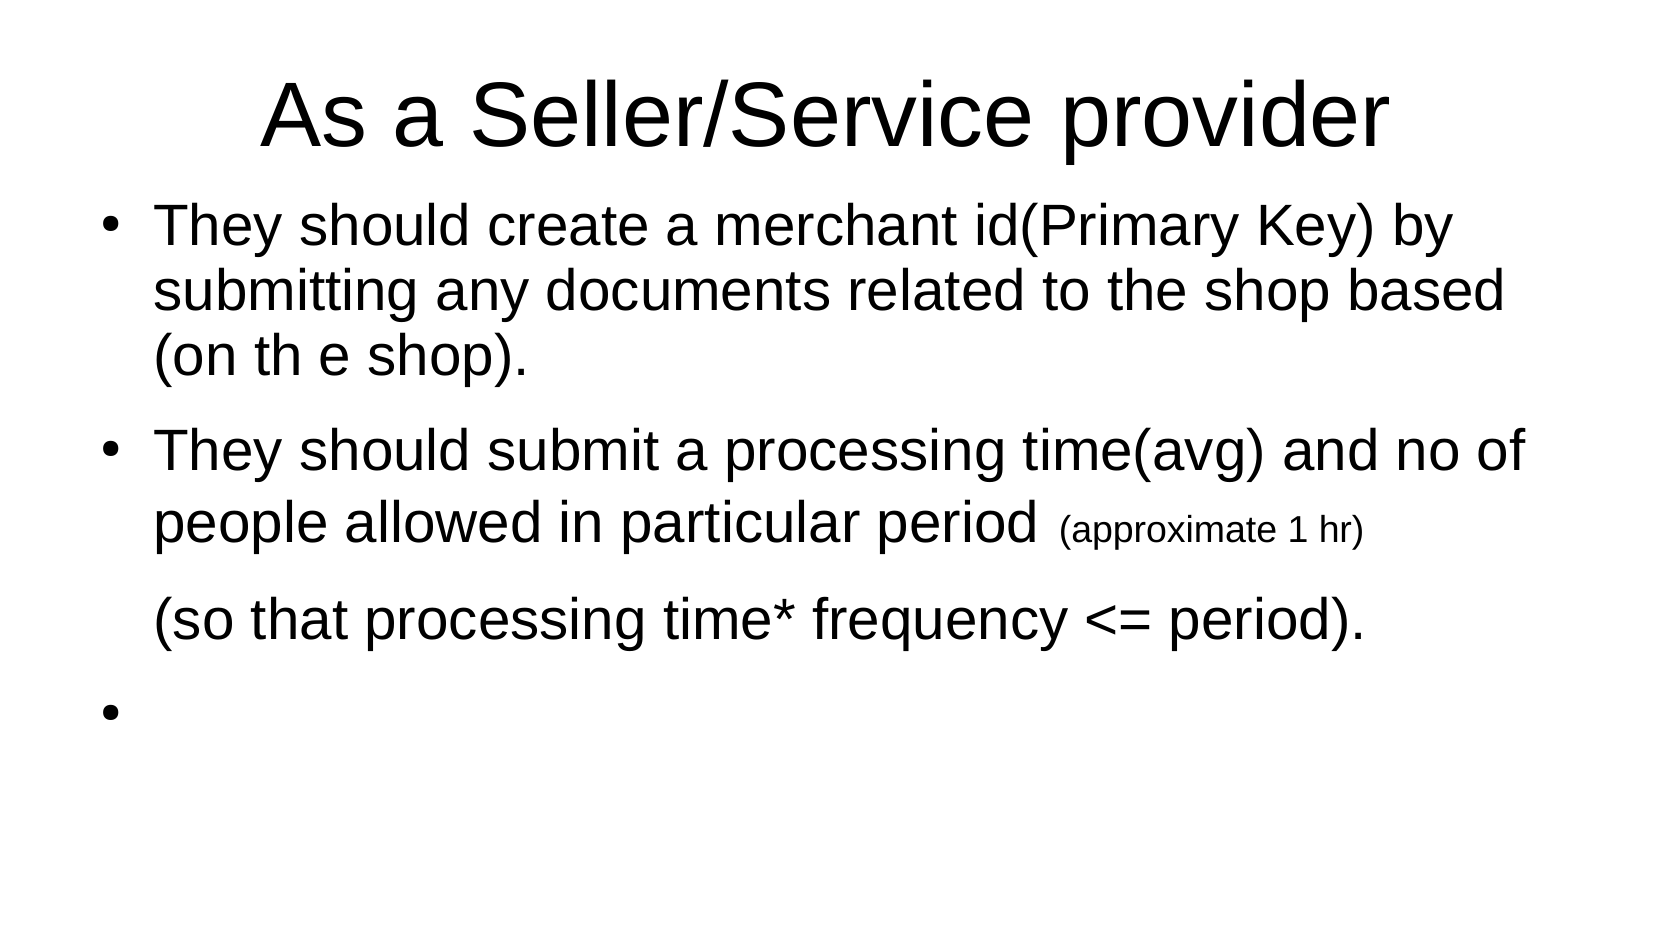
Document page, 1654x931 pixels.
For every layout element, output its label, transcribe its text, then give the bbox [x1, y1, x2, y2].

list They should create a merchant id(Primary Key) by submitting any documents related to the shop based (on th e shop). They should submit a processing time(avg) and no of people allowed in particular period (approximate 1 hr) (so that processing time* frequency <= period). [82, 192, 1571, 875]
title As a Seller/Service provider [82, 37, 1571, 192]
